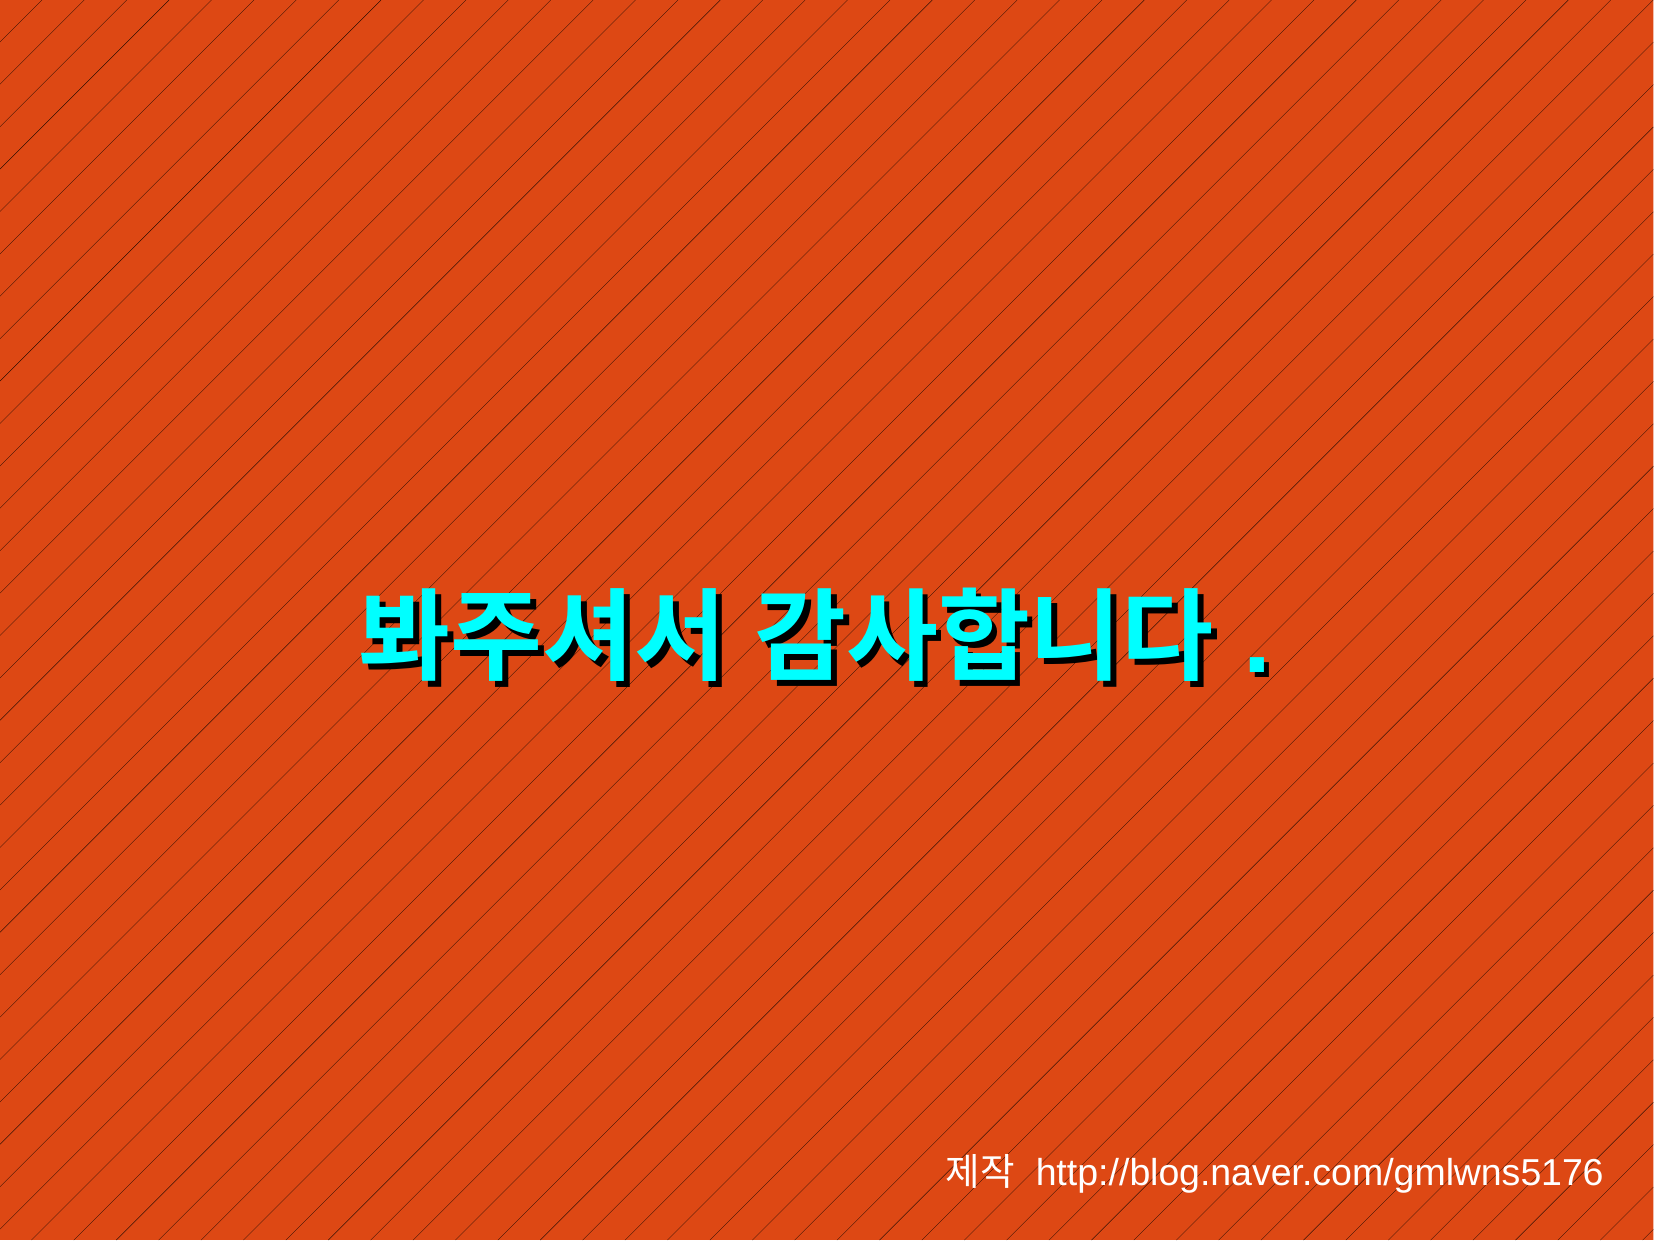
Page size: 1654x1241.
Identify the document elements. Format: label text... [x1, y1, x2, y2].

title 봐주셔서 감사합니다. [70, 525, 1559, 733]
text_box 제작 http://blog.naver.com/gmlwns5176 [930, 1134, 1619, 1193]
